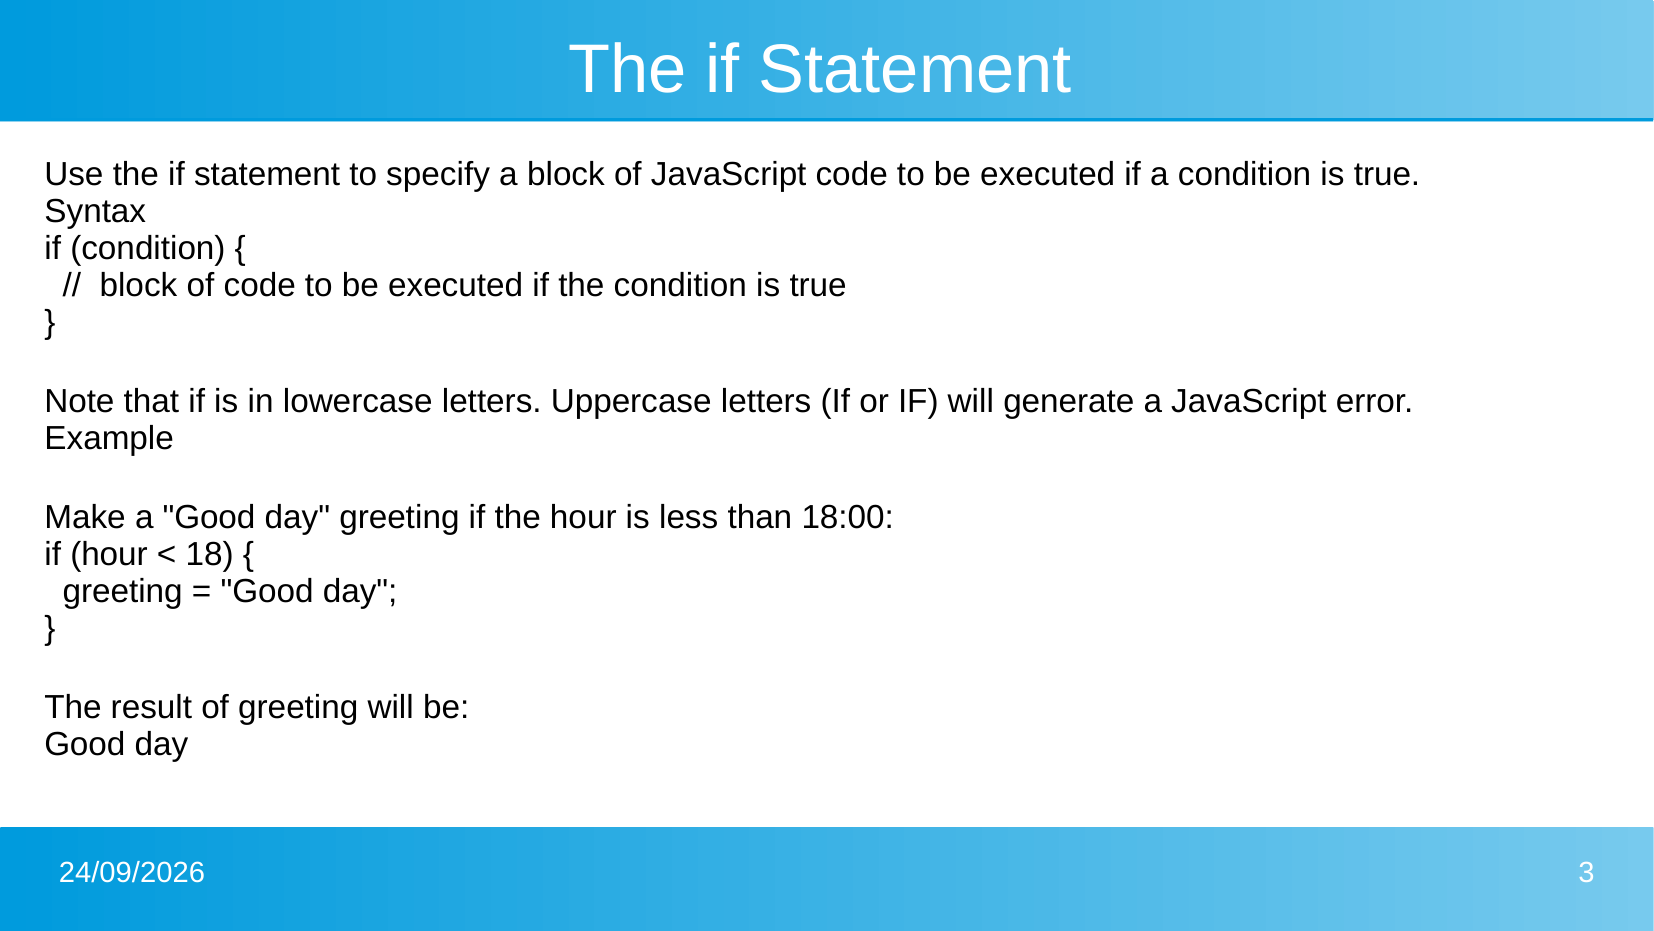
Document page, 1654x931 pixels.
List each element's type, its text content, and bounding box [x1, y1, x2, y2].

text_box Use the if statement to specify a block of JavaScript code to be executed if a condition is true. Syntax if (condition) { // block of code to be executed if the condition is true } Note that if is in lowercase letters. Uppercase letters (If or IF) will generate a JavaScript error. Example Make a "Good day" greeting if the hour is less than 18:00: if (hour < 18) { greeting = "Good day"; } The result of greeting will be: Good day [29, 147, 1536, 770]
title The if Statement [59, 29, 1595, 108]
